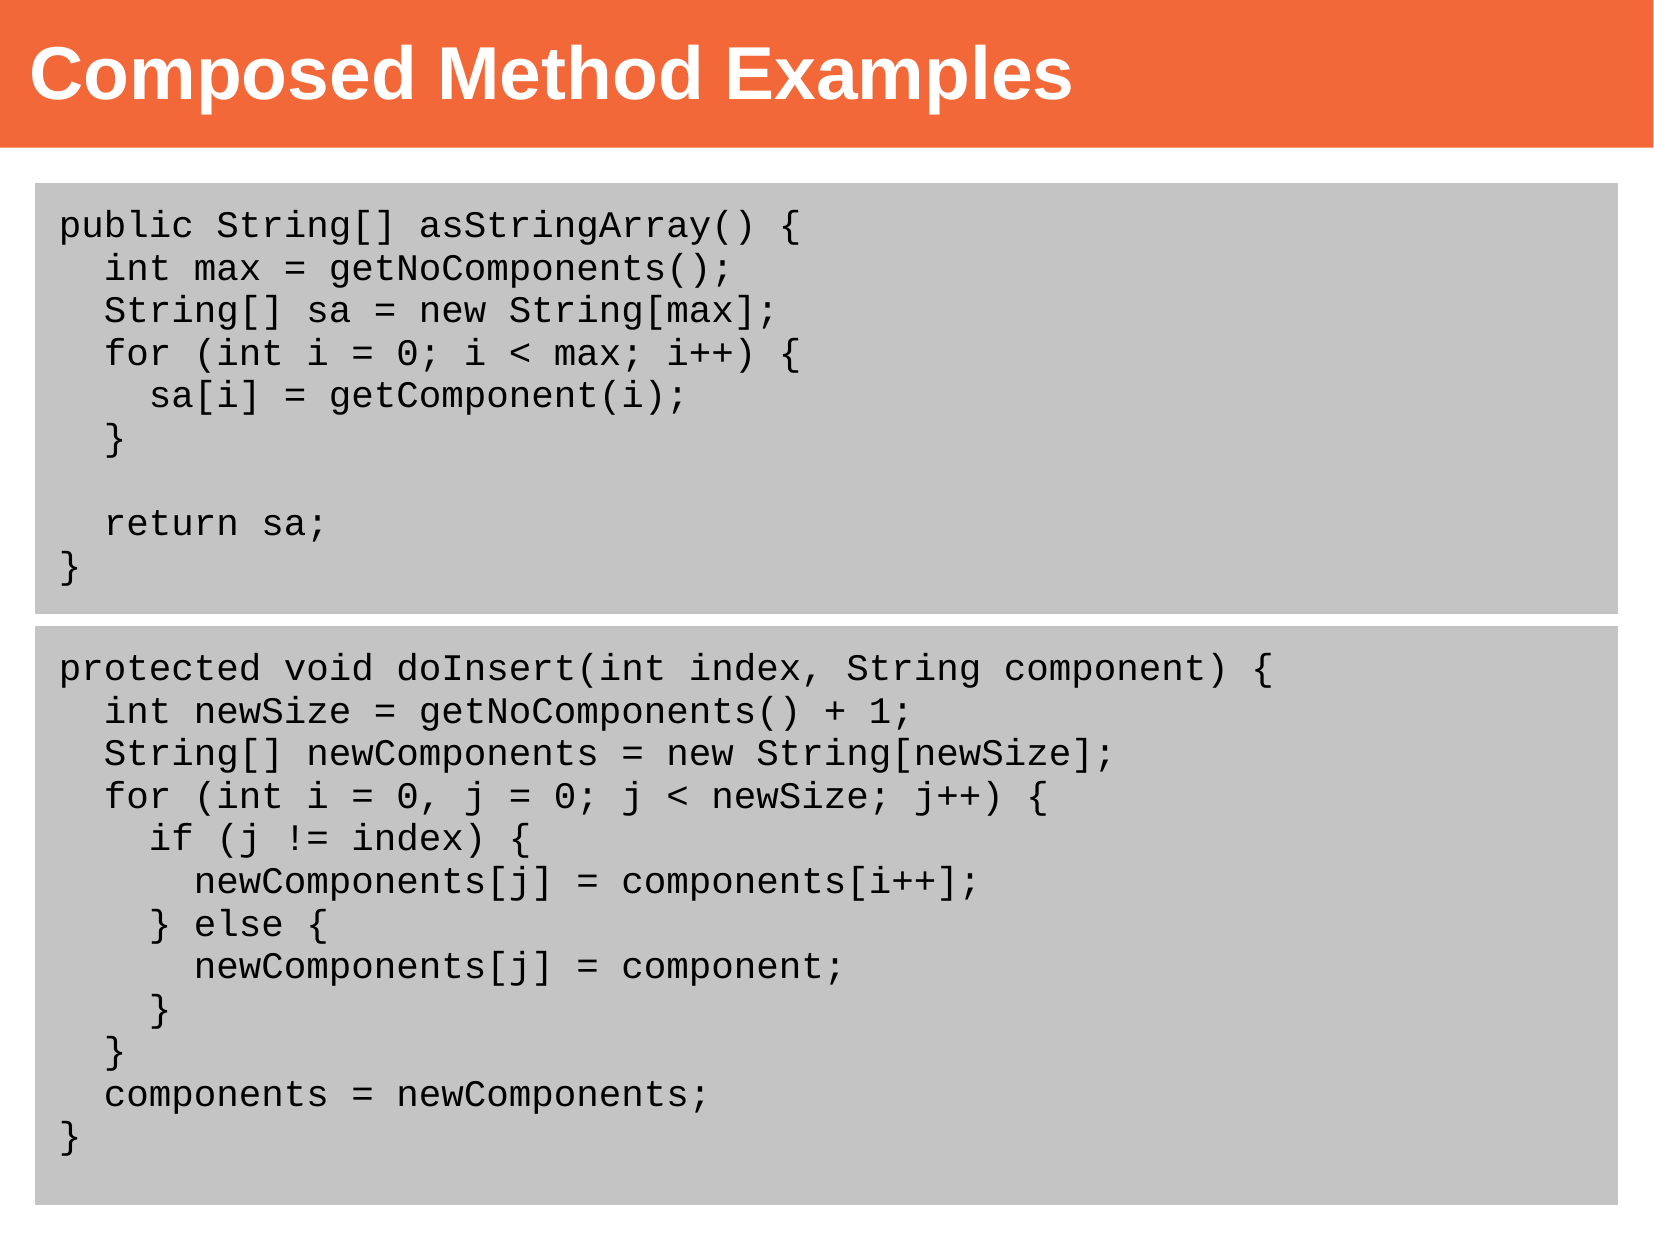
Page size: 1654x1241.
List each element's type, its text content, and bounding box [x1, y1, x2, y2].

title Composed Method Examples [0, 0, 1654, 148]
list protected void doInsert(int index, String component) { int newSize = getNoComponents() + 1; String[] newComponents = new String[newSize]; for (int i = 0, j = 0; j < newSize; j++) { if (j != index) { newComponents[j] = components[i++]; } else { newComponents[j] = component; } } components = newComponents; } [29, 620, 1625, 1211]
list public String[] asStringArray() { int max = getNoComponents(); String[] sa = new String[max]; for (int i = 0; i < max; i++) { sa[i] = getComponent(i); } return sa; } [29, 177, 1625, 614]
